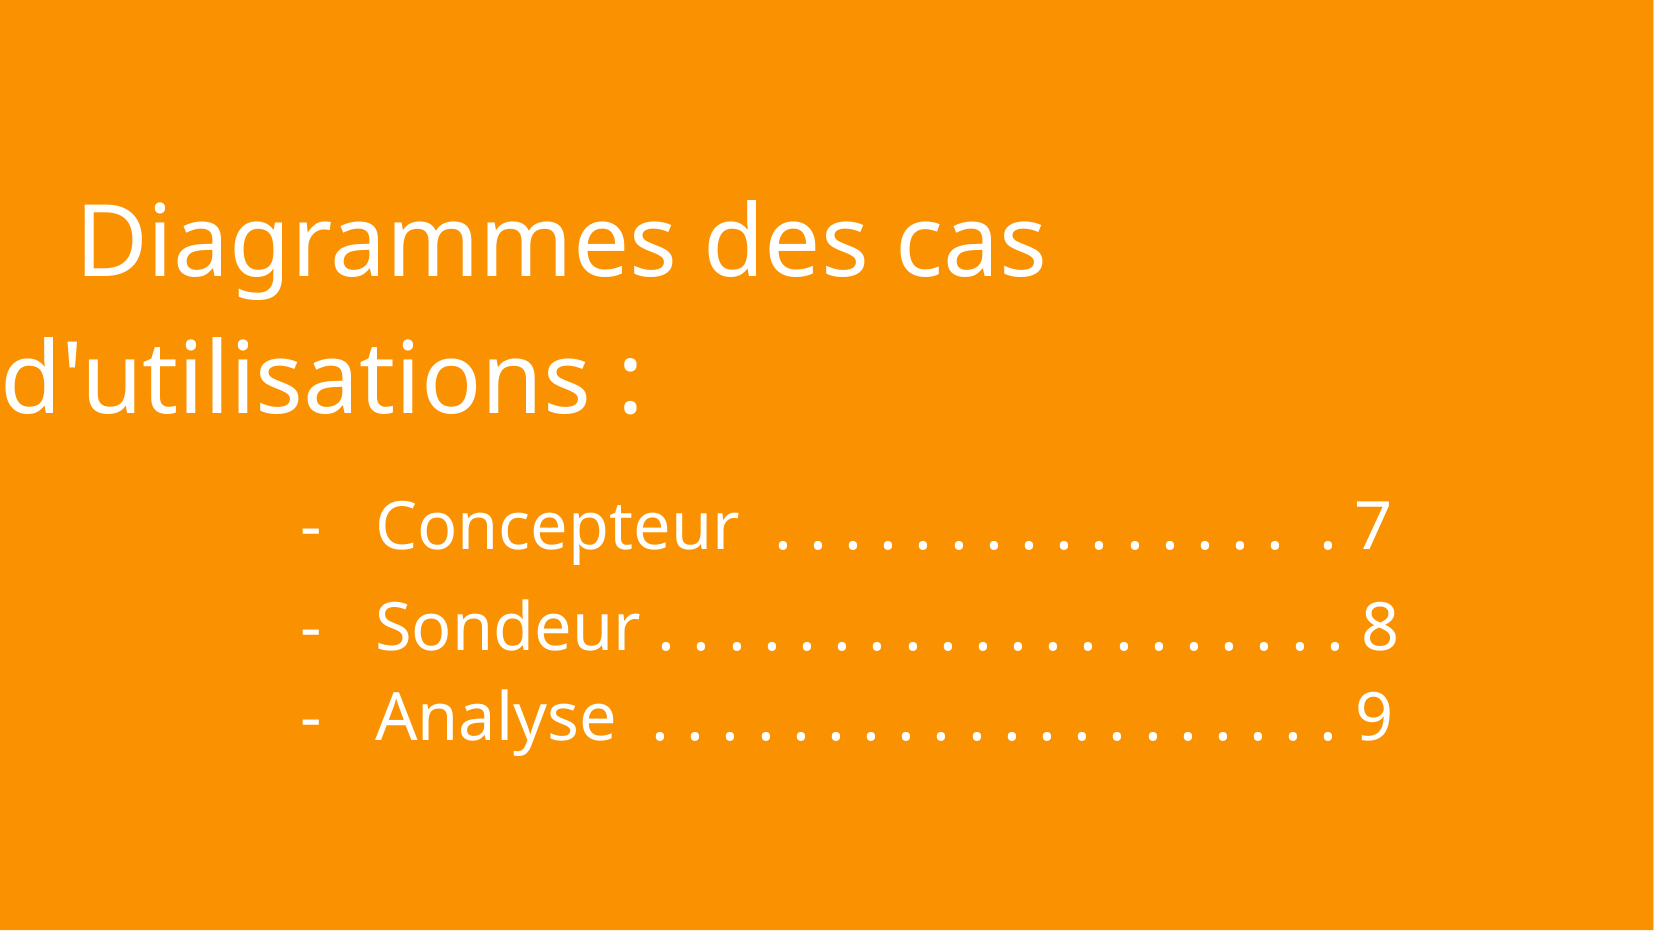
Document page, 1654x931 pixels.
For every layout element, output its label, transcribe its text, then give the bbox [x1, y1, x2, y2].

title Diagrammes des cas d'utilisations : - Concepteur . . . . . . . . . . . . . . . . 7 - Sondeur . . . . . . . . . . . . . . . . . . . . 8 - Analyse . . . . . . . . . . . . . . . . . . . . 9 [0, 0, 1654, 931]
